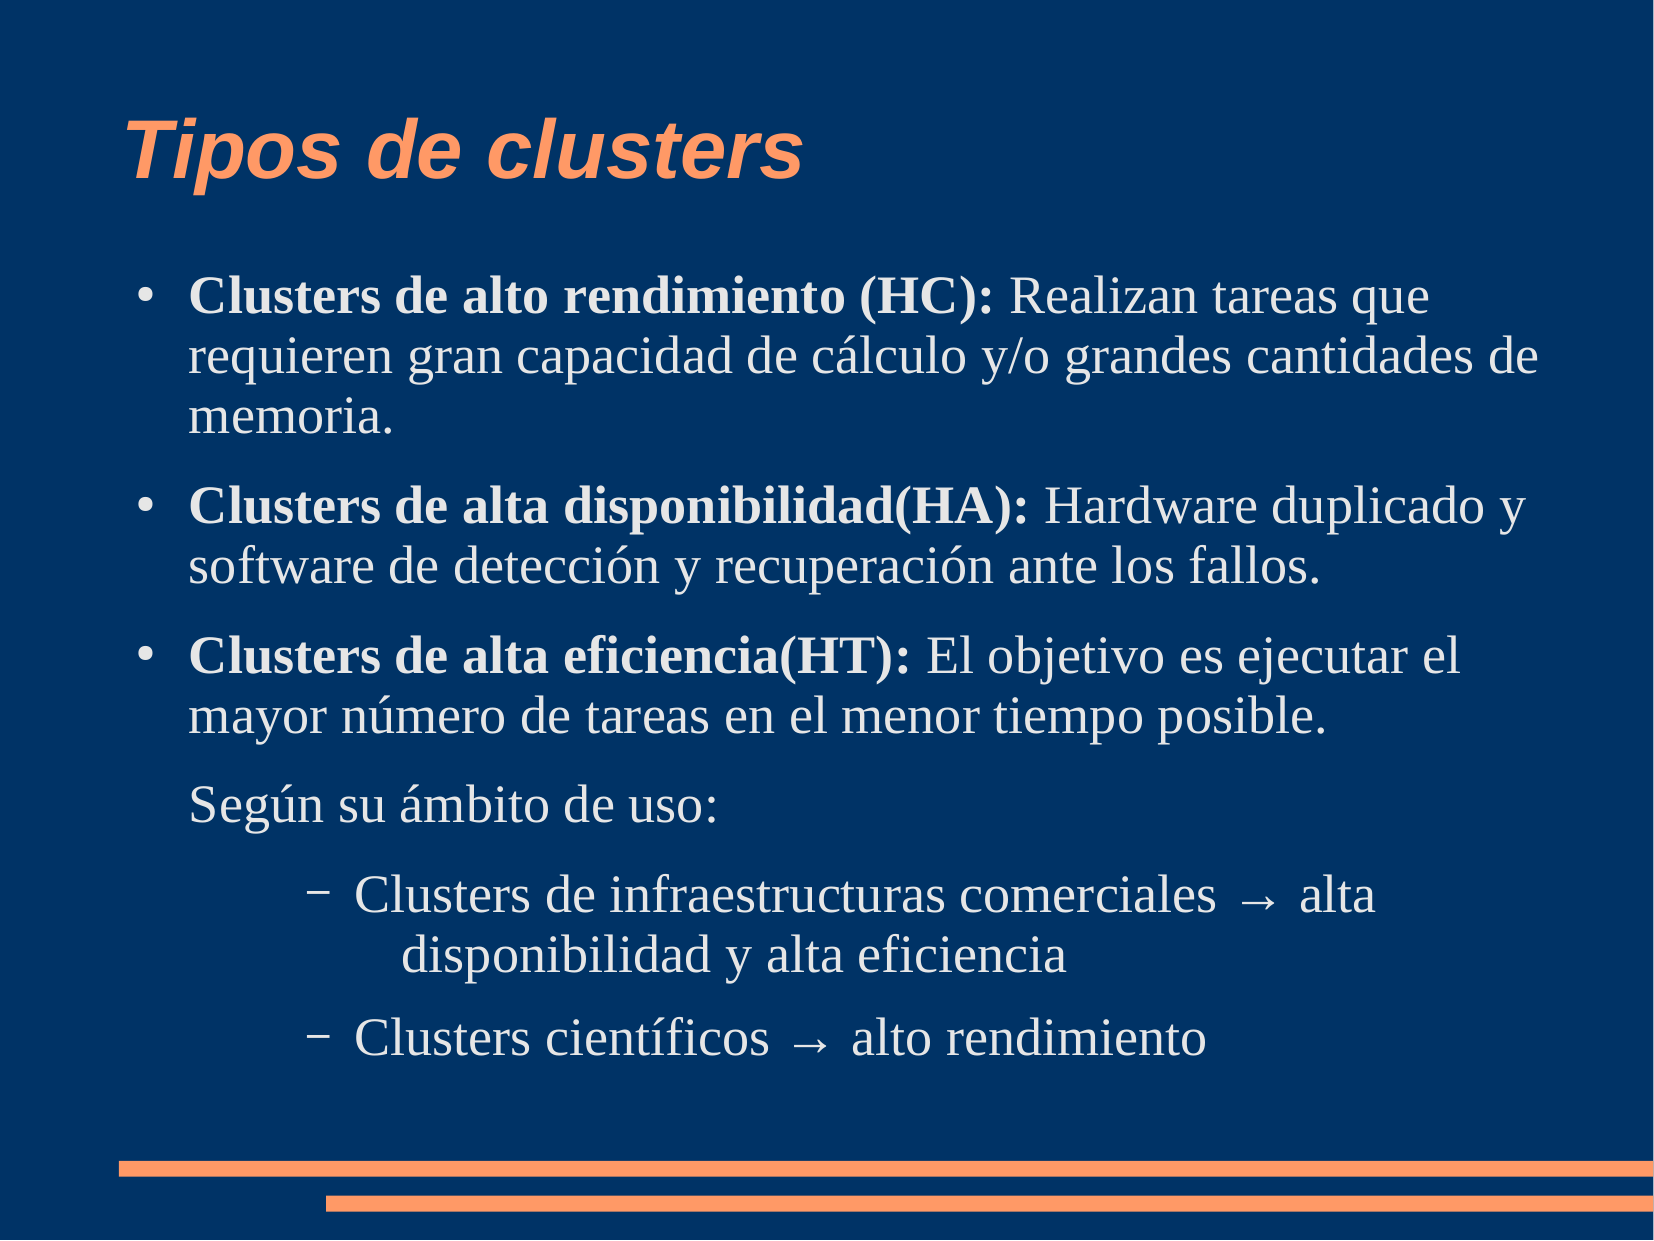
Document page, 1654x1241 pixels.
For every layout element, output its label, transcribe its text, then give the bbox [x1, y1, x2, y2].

list Clusters de alto rendimiento (HC): Realizan tareas que requieren gran capacidad de cálculo y/o grandes cantidades de memoria. Clusters de alta disponibilidad(HA): Hardware duplicado y software de detección y recuperación ante los fallos. Clusters de alta eficiencia(HT): El objetivo es ejecutar el mayor número de tareas en el menor tiempo posible. Según su ámbito de uso: Clusters de infraestructuras comerciales → alta disponibilidad y alta eficiencia Clusters científicos → alto rendimiento [118, 265, 1558, 1068]
title Tipos de clusters [121, 53, 1534, 246]
